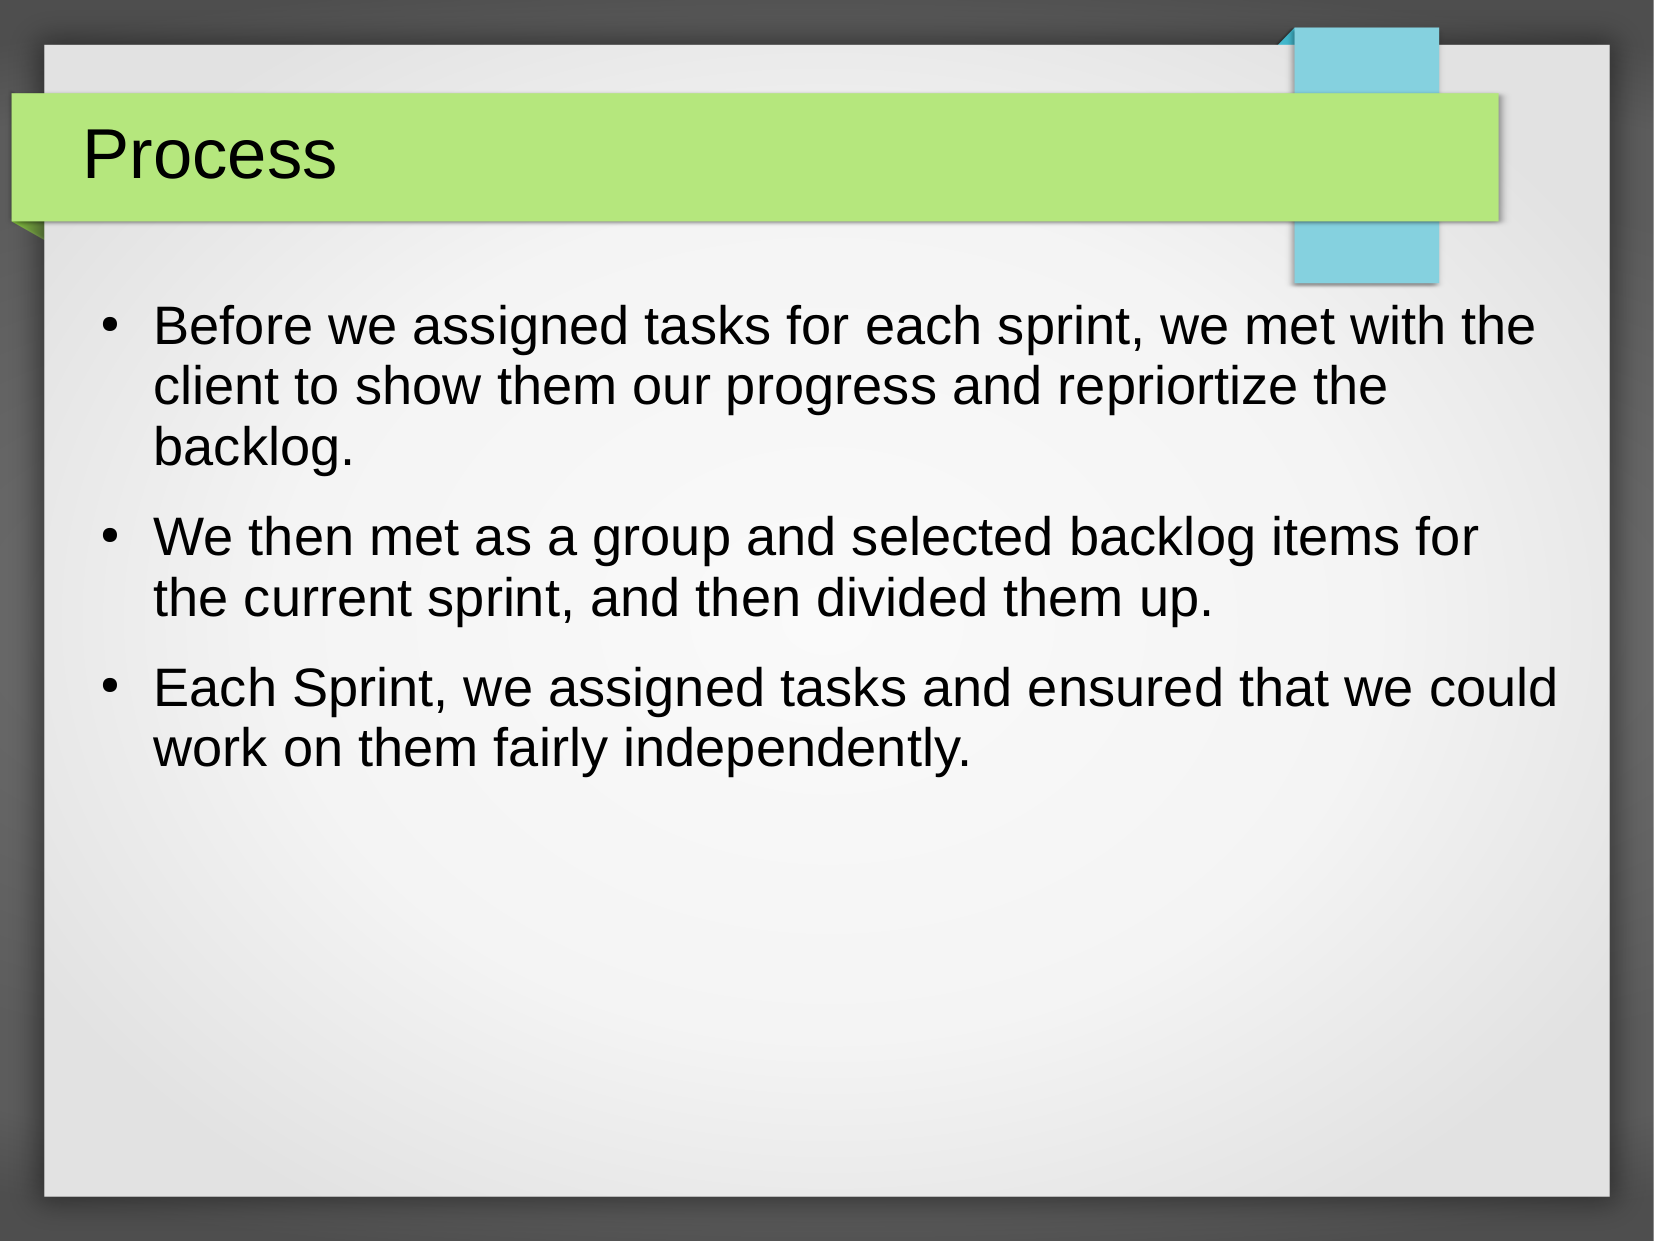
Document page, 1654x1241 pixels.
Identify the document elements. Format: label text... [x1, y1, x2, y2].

list Before we assigned tasks for each sprint, we met with the client to show them our progress and repriortize the backlog. We then met as a group and selected backlog items for the current sprint, and then divided them up. Each Sprint, we assigned tasks and ensured that we could work on them fairly independently. [82, 295, 1571, 1015]
picture [0, 0, 1654, 1241]
title Process [82, 94, 1264, 213]
